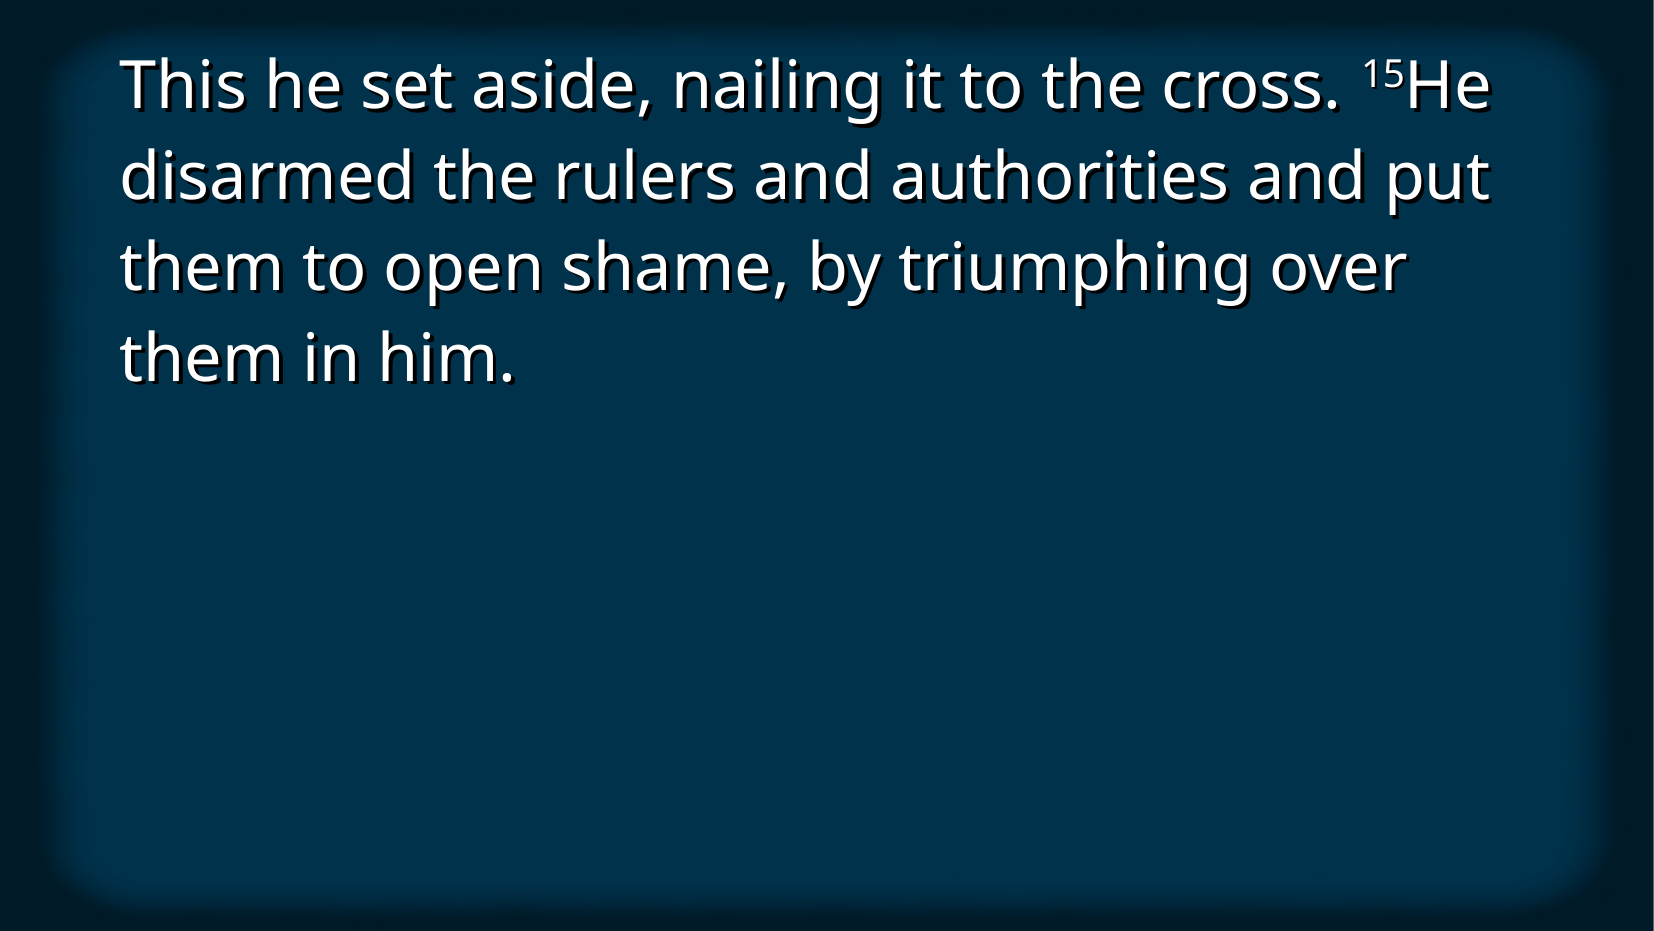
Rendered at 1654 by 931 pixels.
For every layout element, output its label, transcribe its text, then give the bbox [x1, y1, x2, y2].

text_box This he set aside, nailing it to the cross. 15He disarmed the rulers and authorities and put them to open shame, by triumphing over them in him. [105, 30, 1561, 406]
picture [0, 0, 1654, 931]
